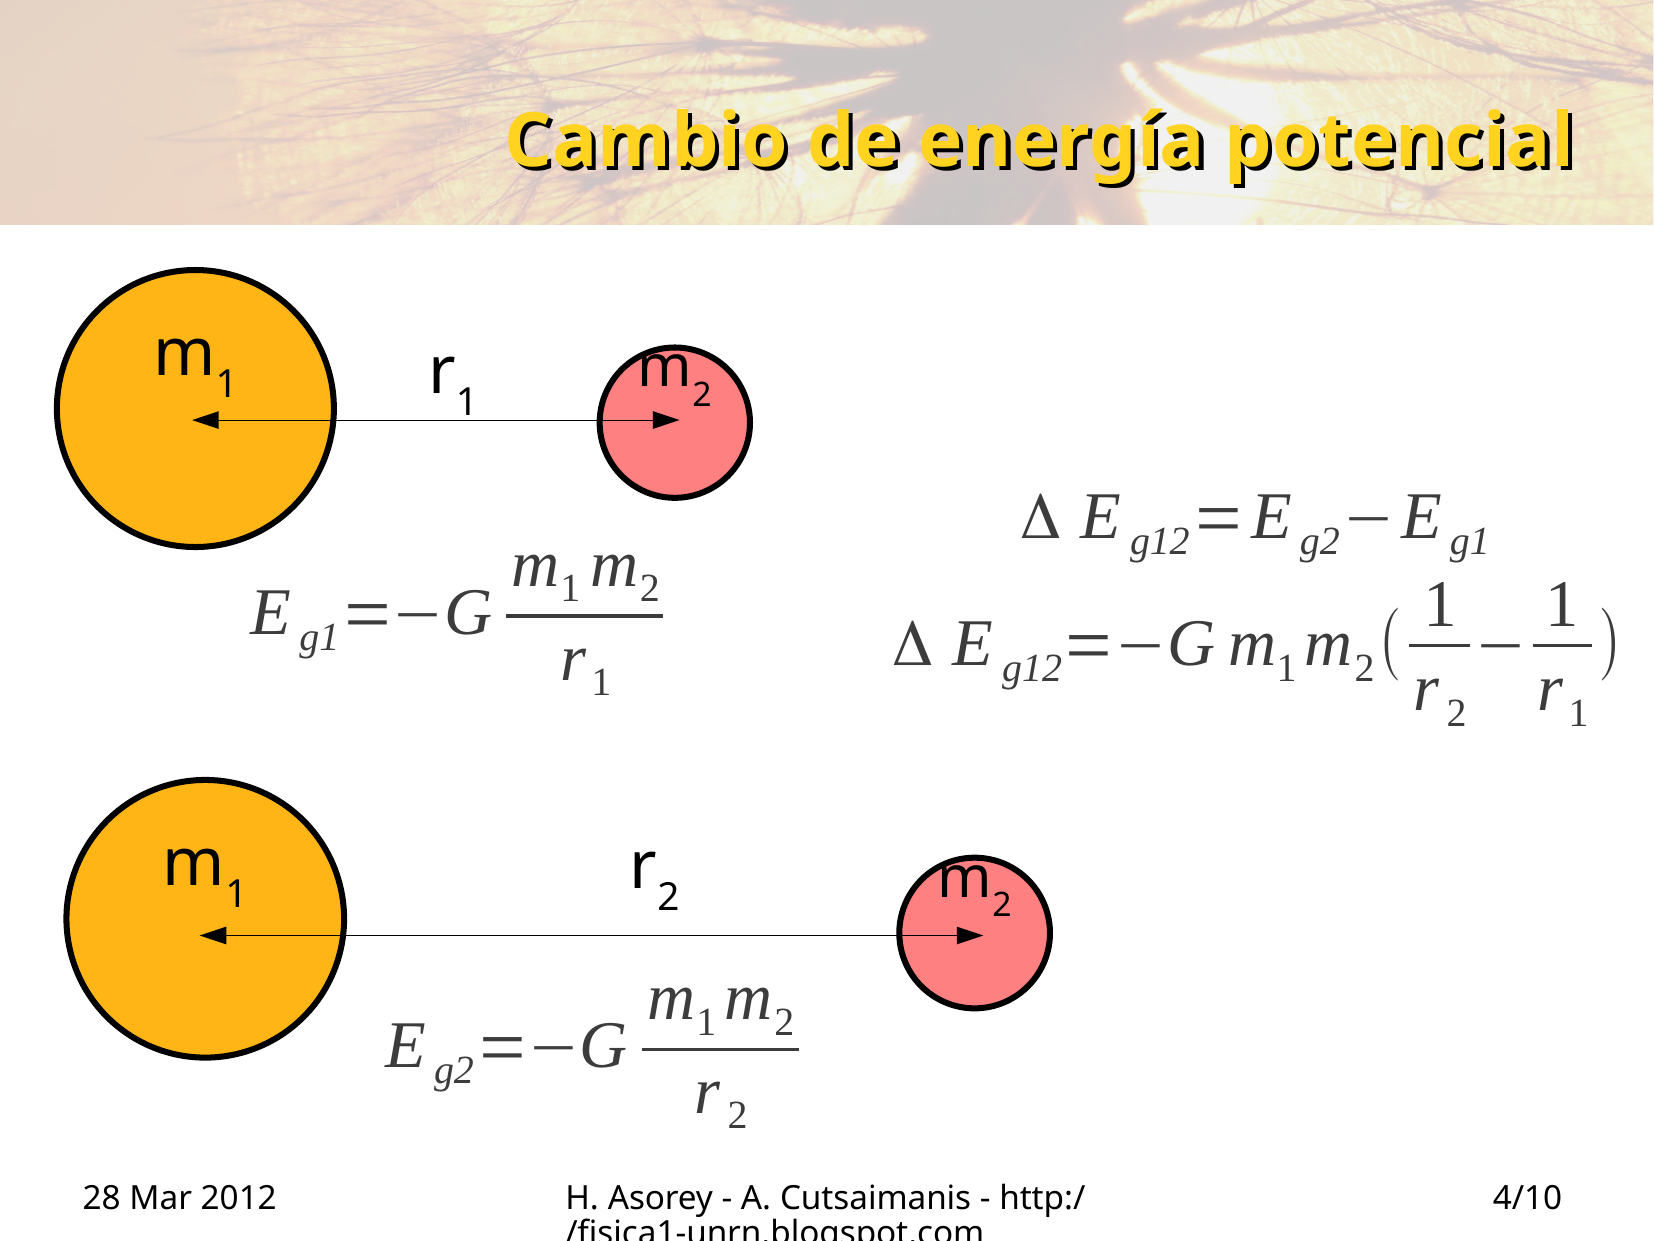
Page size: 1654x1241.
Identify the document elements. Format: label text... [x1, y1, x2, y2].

text_box r2 [615, 810, 721, 960]
title Cambio de energía potencial [86, 49, 1576, 226]
text_box m1 [56, 270, 334, 548]
text_box m1 [66, 779, 345, 1058]
text_box m2 [599, 347, 751, 498]
chart [375, 960, 808, 1139]
picture [0, 0, 1654, 225]
chart [885, 479, 1627, 736]
chart [240, 526, 673, 706]
text_box m2 [899, 857, 1051, 1009]
text_box r1 [413, 315, 511, 431]
